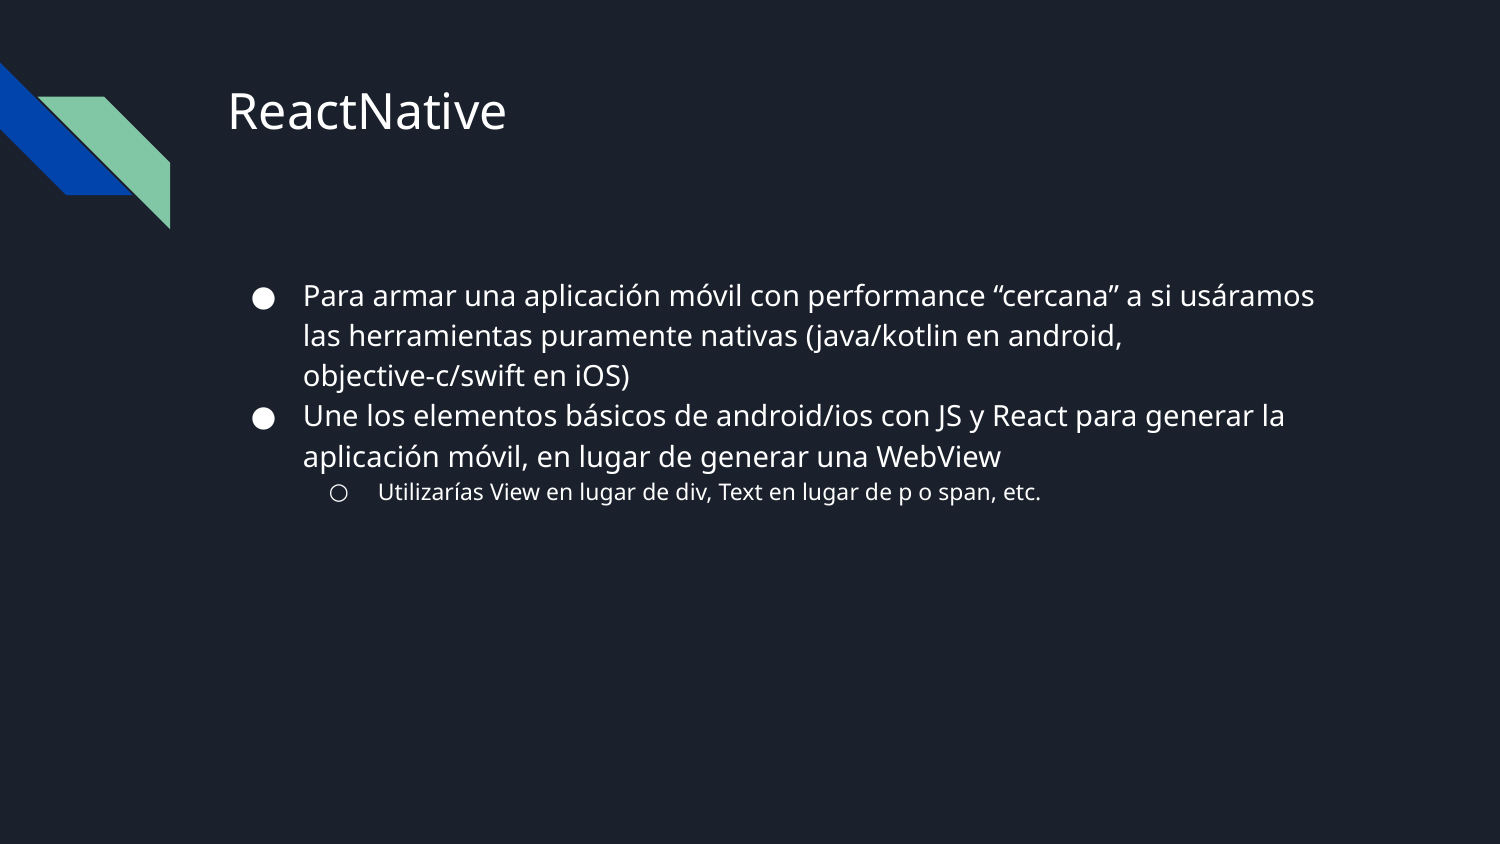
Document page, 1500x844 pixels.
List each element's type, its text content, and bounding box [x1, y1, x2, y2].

title ReactNative [212, 64, 1368, 215]
list Para armar una aplicación móvil con performance “cercana” a si usáramos las herramientas puramente nativas (java/kotlin en android, objective-c/swift en iOS) Une los elementos básicos de android/ios con JS y React para generar la aplicación móvil, en lugar de generar una WebView Utilizarías View en lugar de div, Text en lugar de p o span, etc. [212, 257, 1368, 735]
